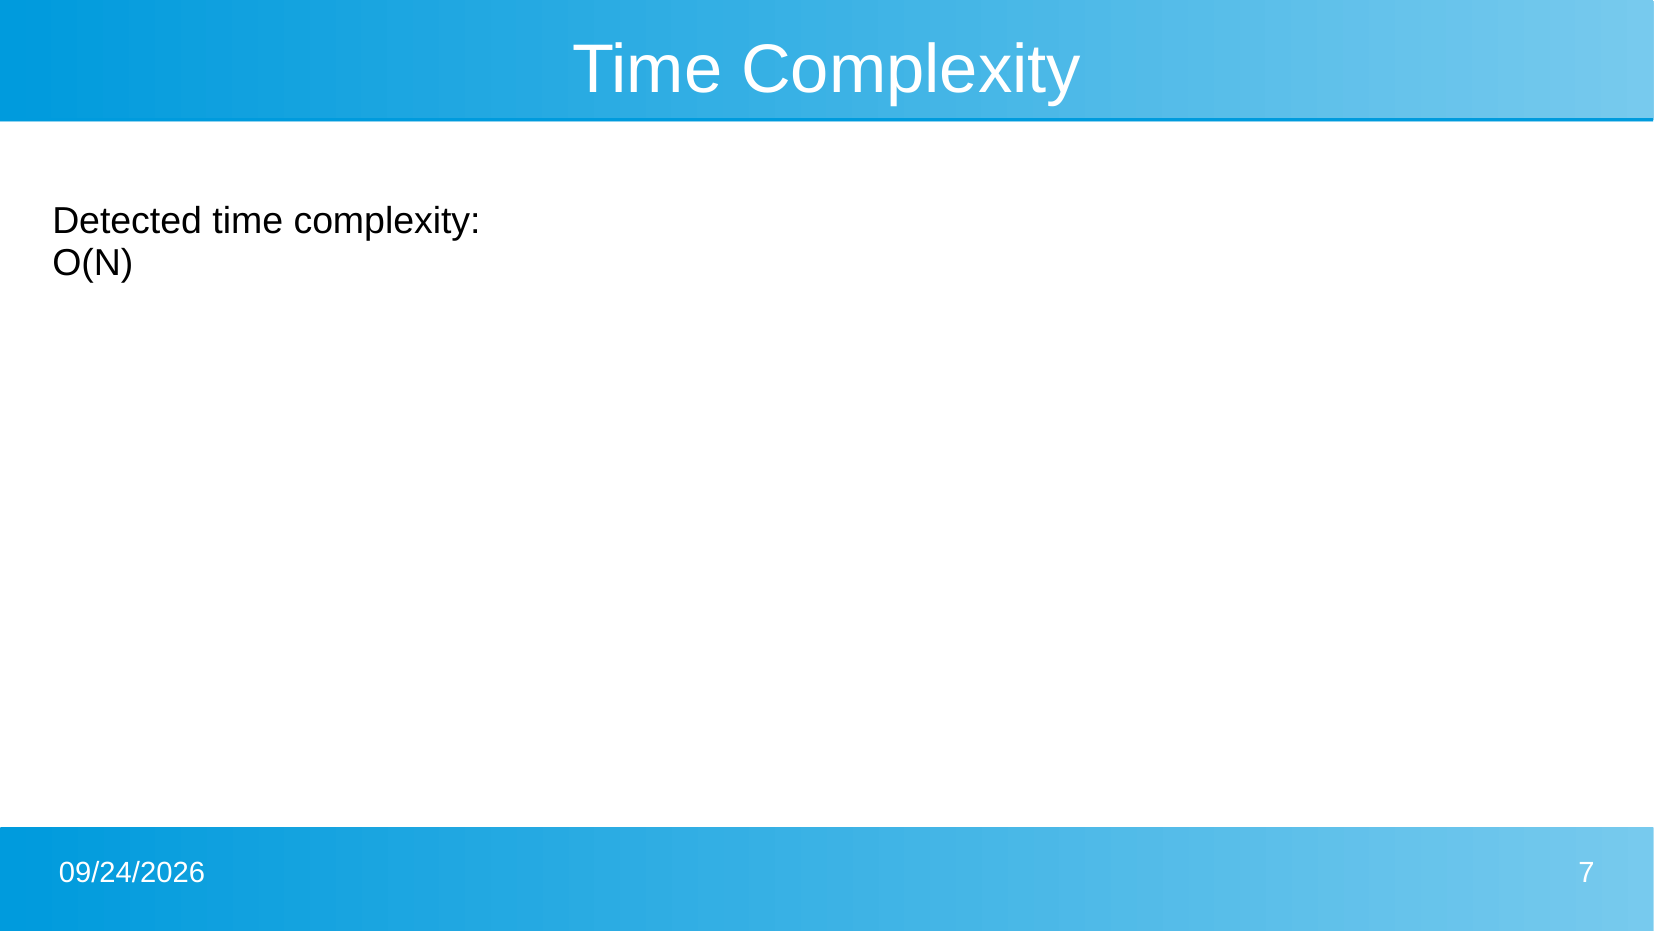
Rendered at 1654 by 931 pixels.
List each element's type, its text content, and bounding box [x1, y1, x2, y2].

title Time Complexity [59, 29, 1595, 108]
text_box Detected time complexity: O(N) [37, 150, 713, 413]
